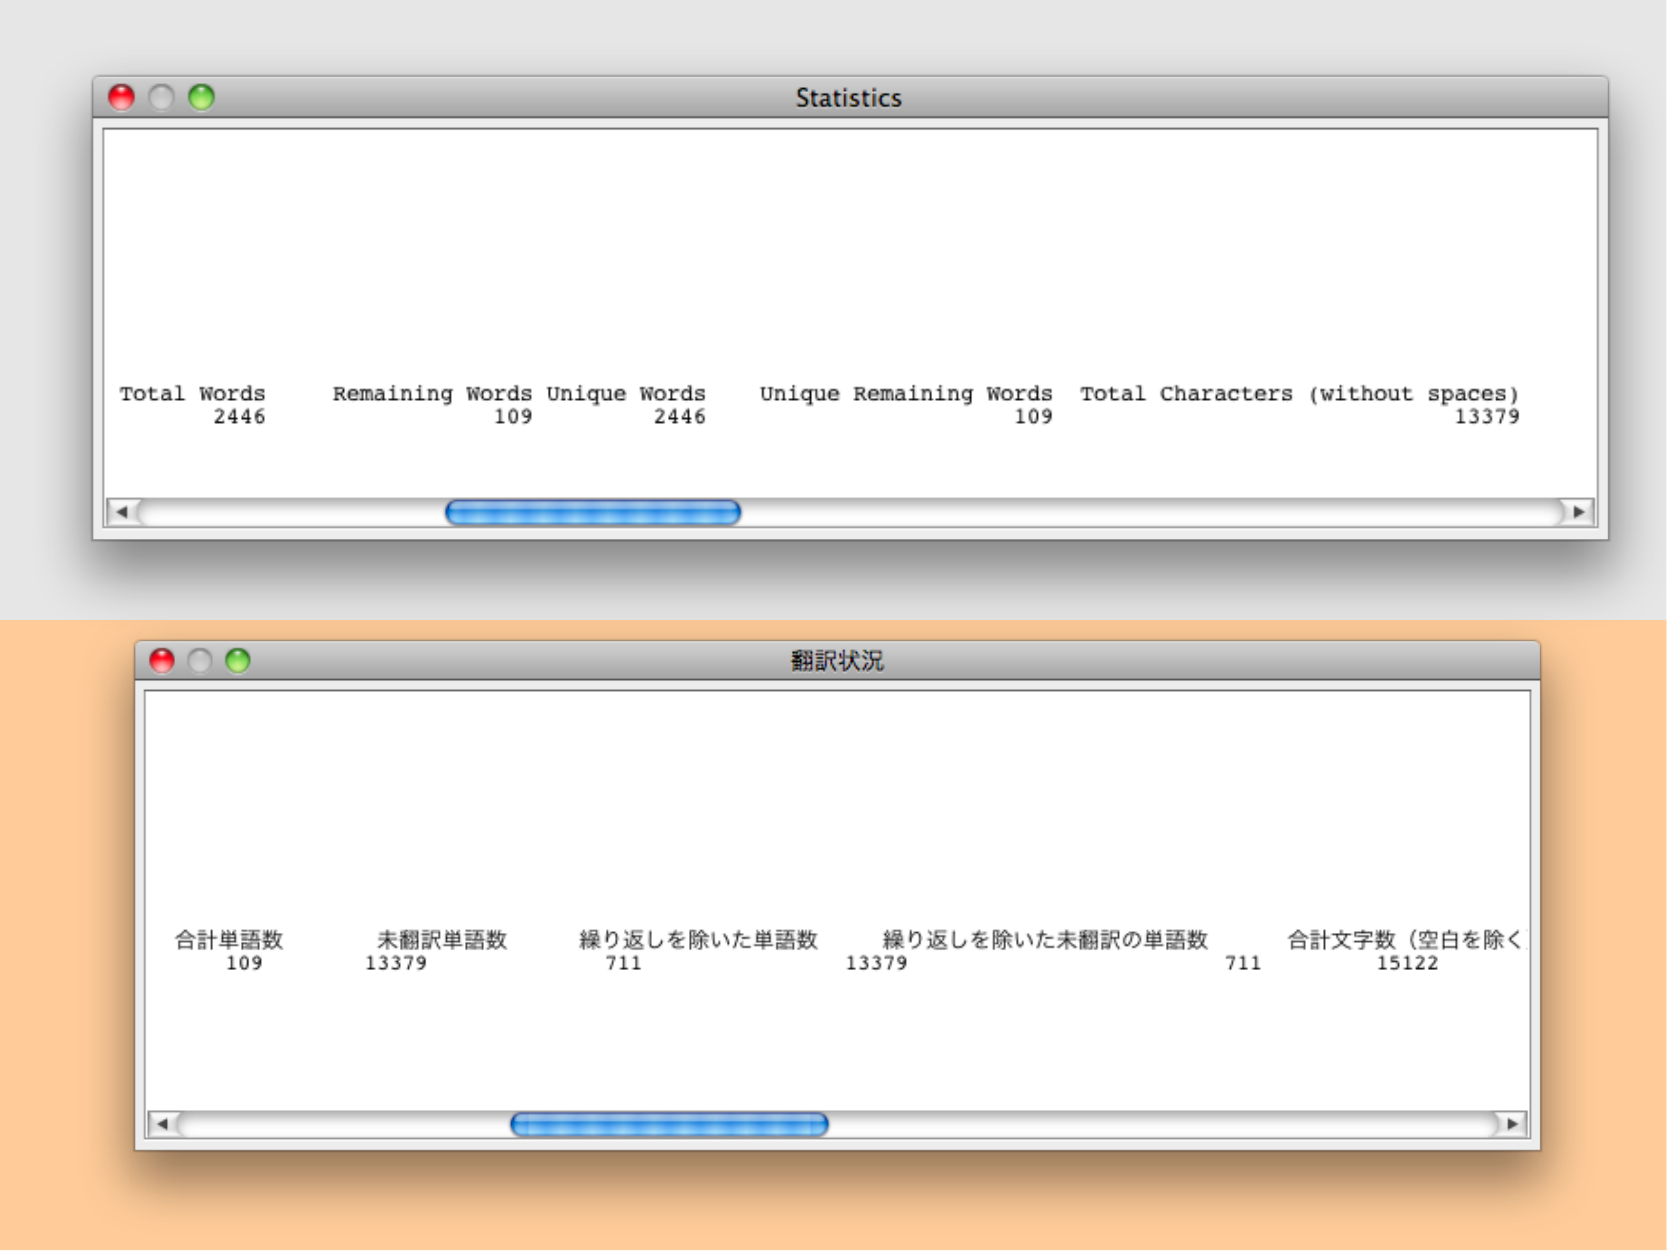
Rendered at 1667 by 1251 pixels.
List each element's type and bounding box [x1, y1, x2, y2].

picture [17, 29, 1667, 1250]
text_box [0, 620, 1667, 1251]
